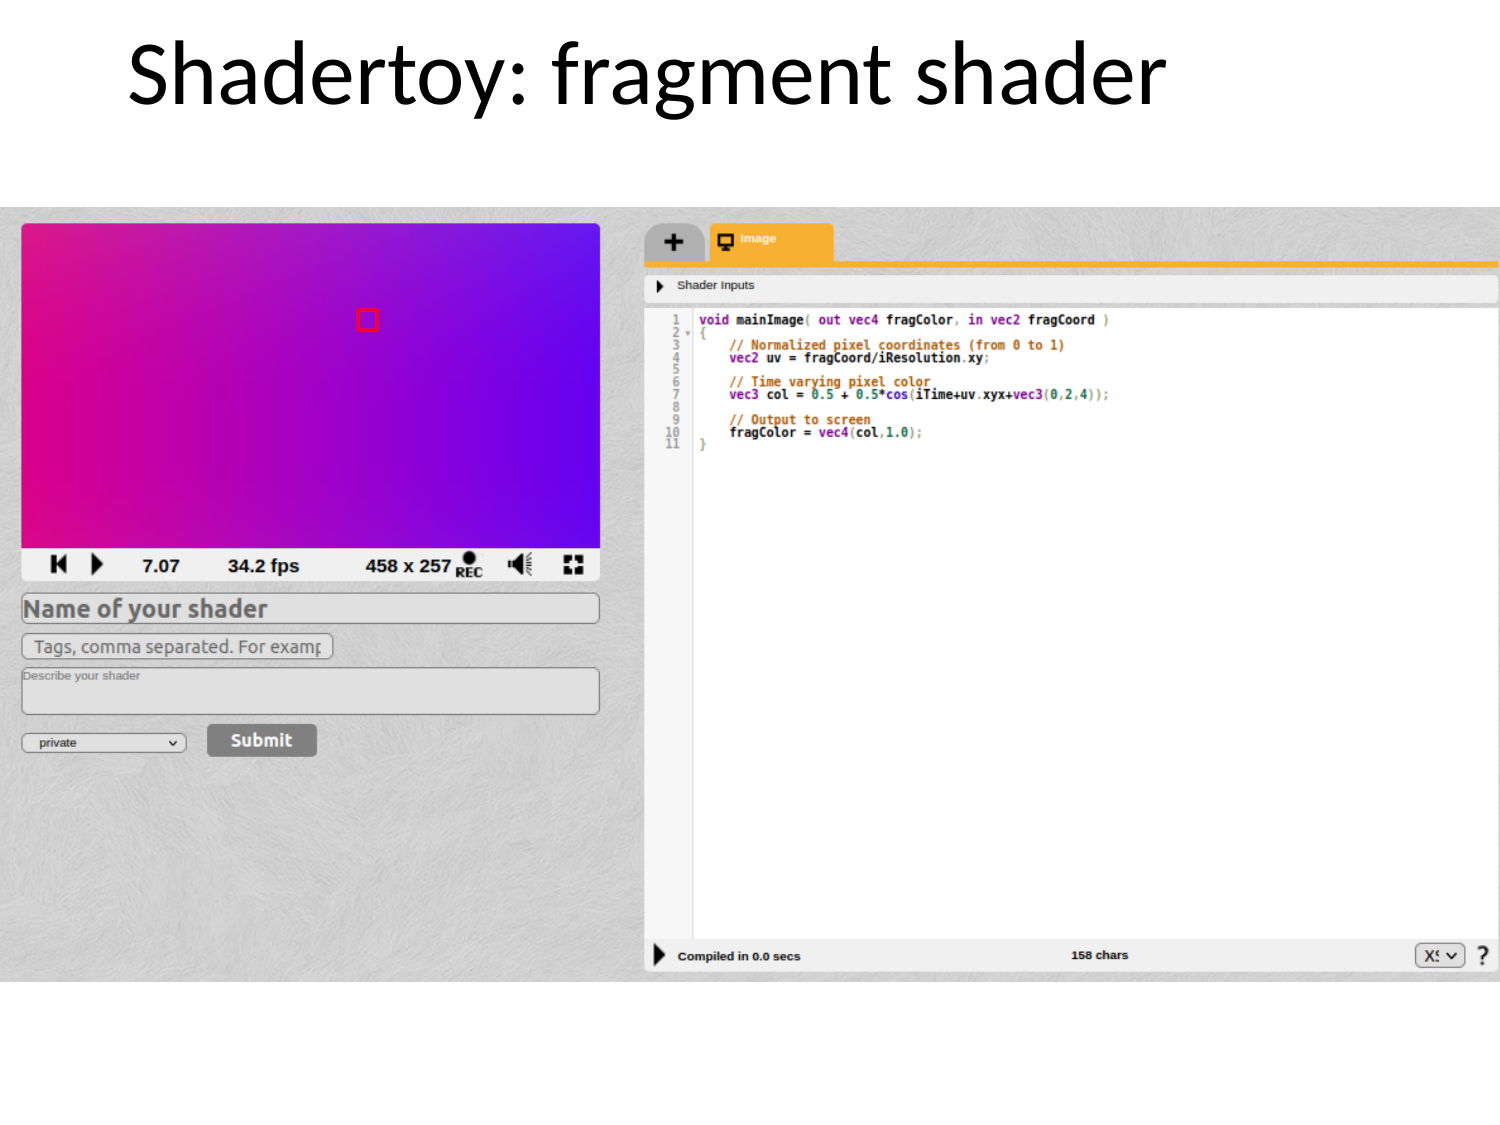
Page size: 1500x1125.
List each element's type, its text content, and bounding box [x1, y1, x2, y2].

text_box Shadertoy: fragment shader [112, 28, 1473, 156]
picture [0, 207, 1500, 982]
